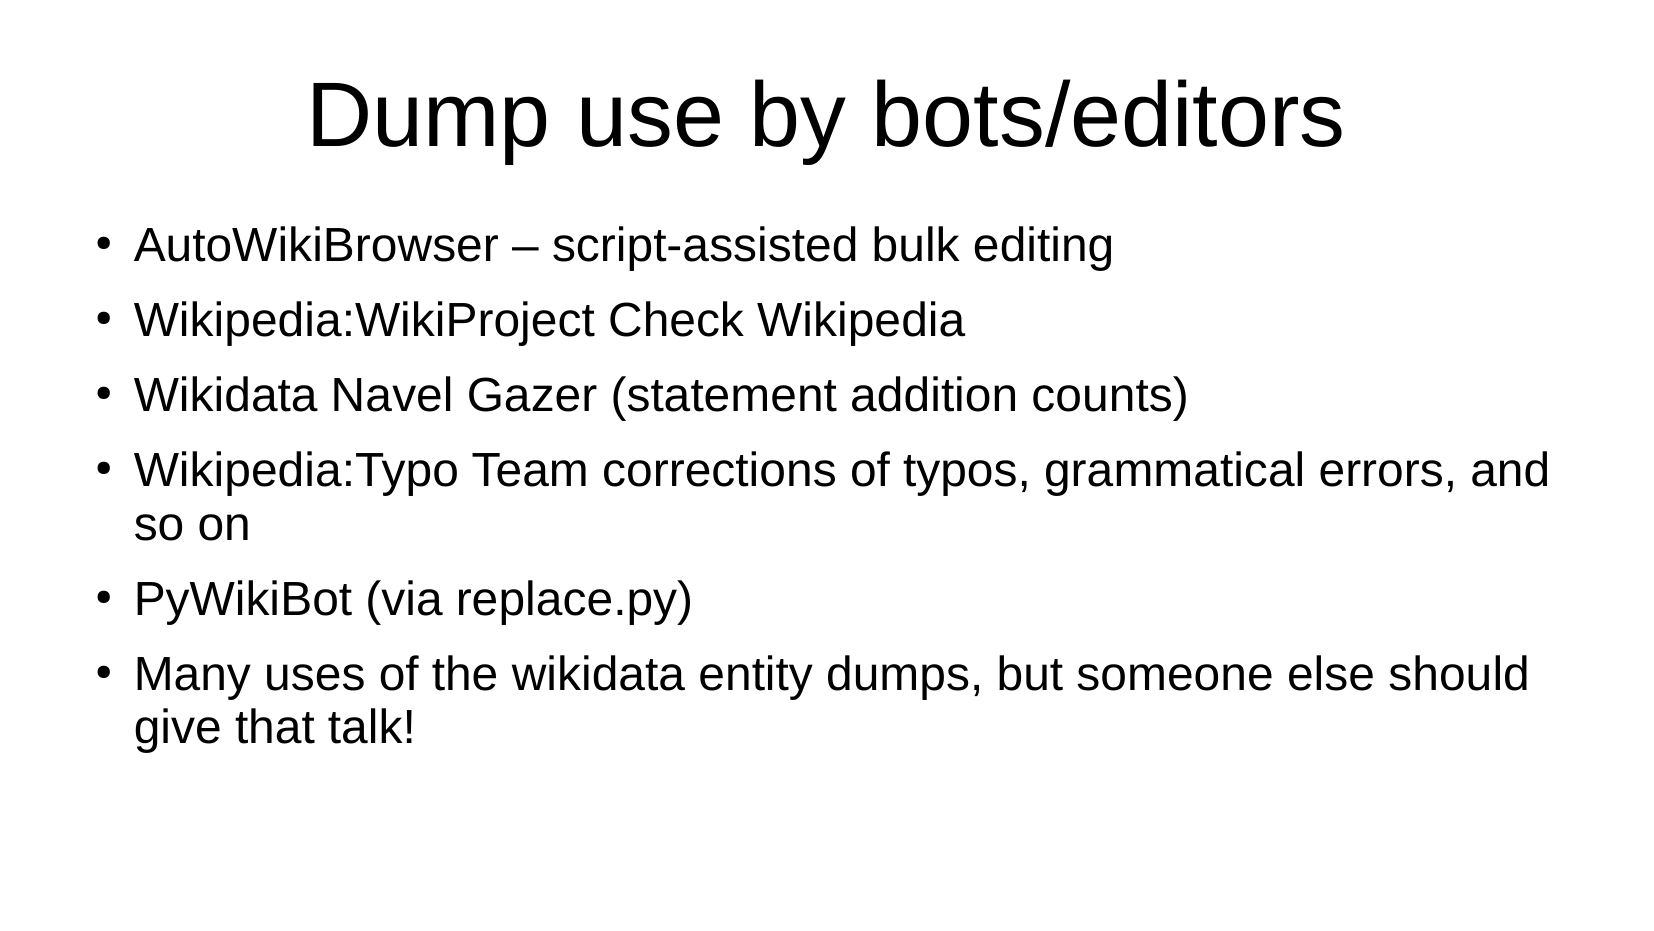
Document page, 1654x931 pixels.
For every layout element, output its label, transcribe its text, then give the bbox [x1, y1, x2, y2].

list AutoWikiBrowser – script-assisted bulk editing Wikipedia:WikiProject Check Wikipedia Wikidata Navel Gazer (statement addition counts) Wikipedia:Typo Team corrections of typos, grammatical errors, and so on PyWikiBot (via replace.py) Many uses of the wikidata entity dumps, but someone else should give that talk! [82, 217, 1571, 758]
title Dump use by bots/editors [82, 37, 1571, 193]
